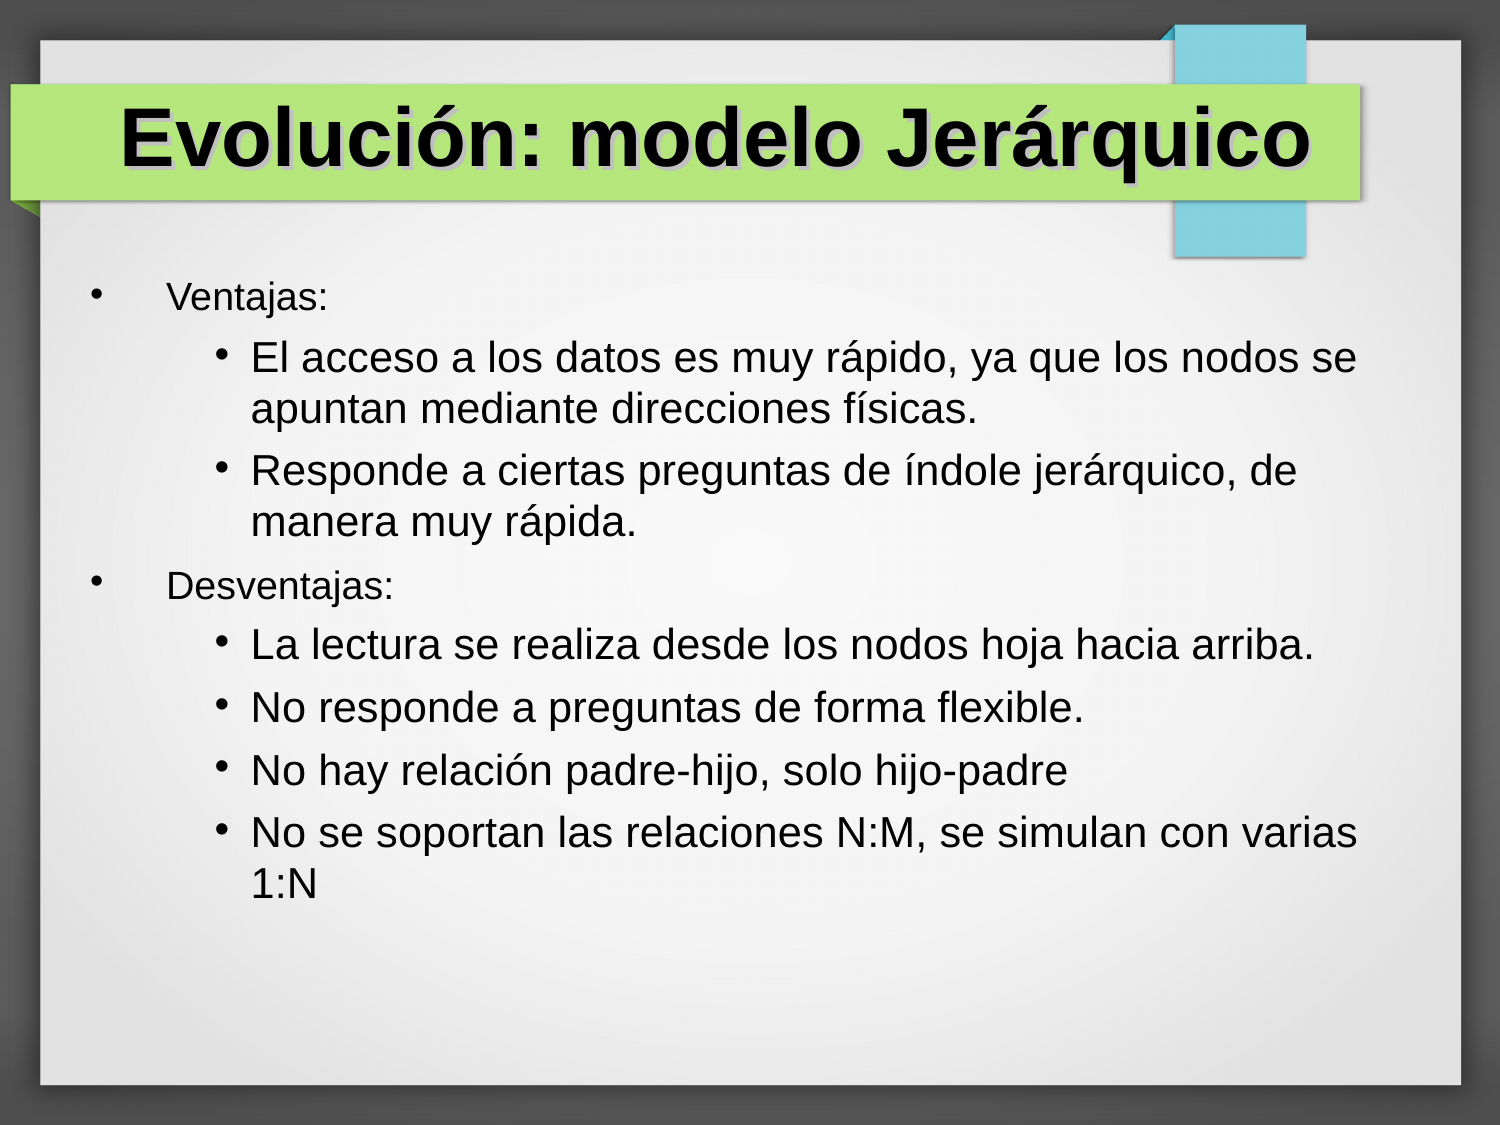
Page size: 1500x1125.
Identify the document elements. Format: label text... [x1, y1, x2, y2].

picture [0, 0, 1500, 1125]
title Evolución: modelo Jerárquico [75, 85, 1347, 193]
list Ventajas: El acceso a los datos es muy rápido, ya que los nodos se apuntan mediante direcciones físicas. Responde a ciertas preguntas de índole jerárquico, de manera muy rápida. Desventajas: La lectura se realiza desde los nodos hoja hacia arriba. No responde a preguntas de forma flexible. No hay relación padre-hijo, solo hijo-padre No se soportan las relaciones N:M, se simulan con varias 1:N [75, 267, 1426, 921]
